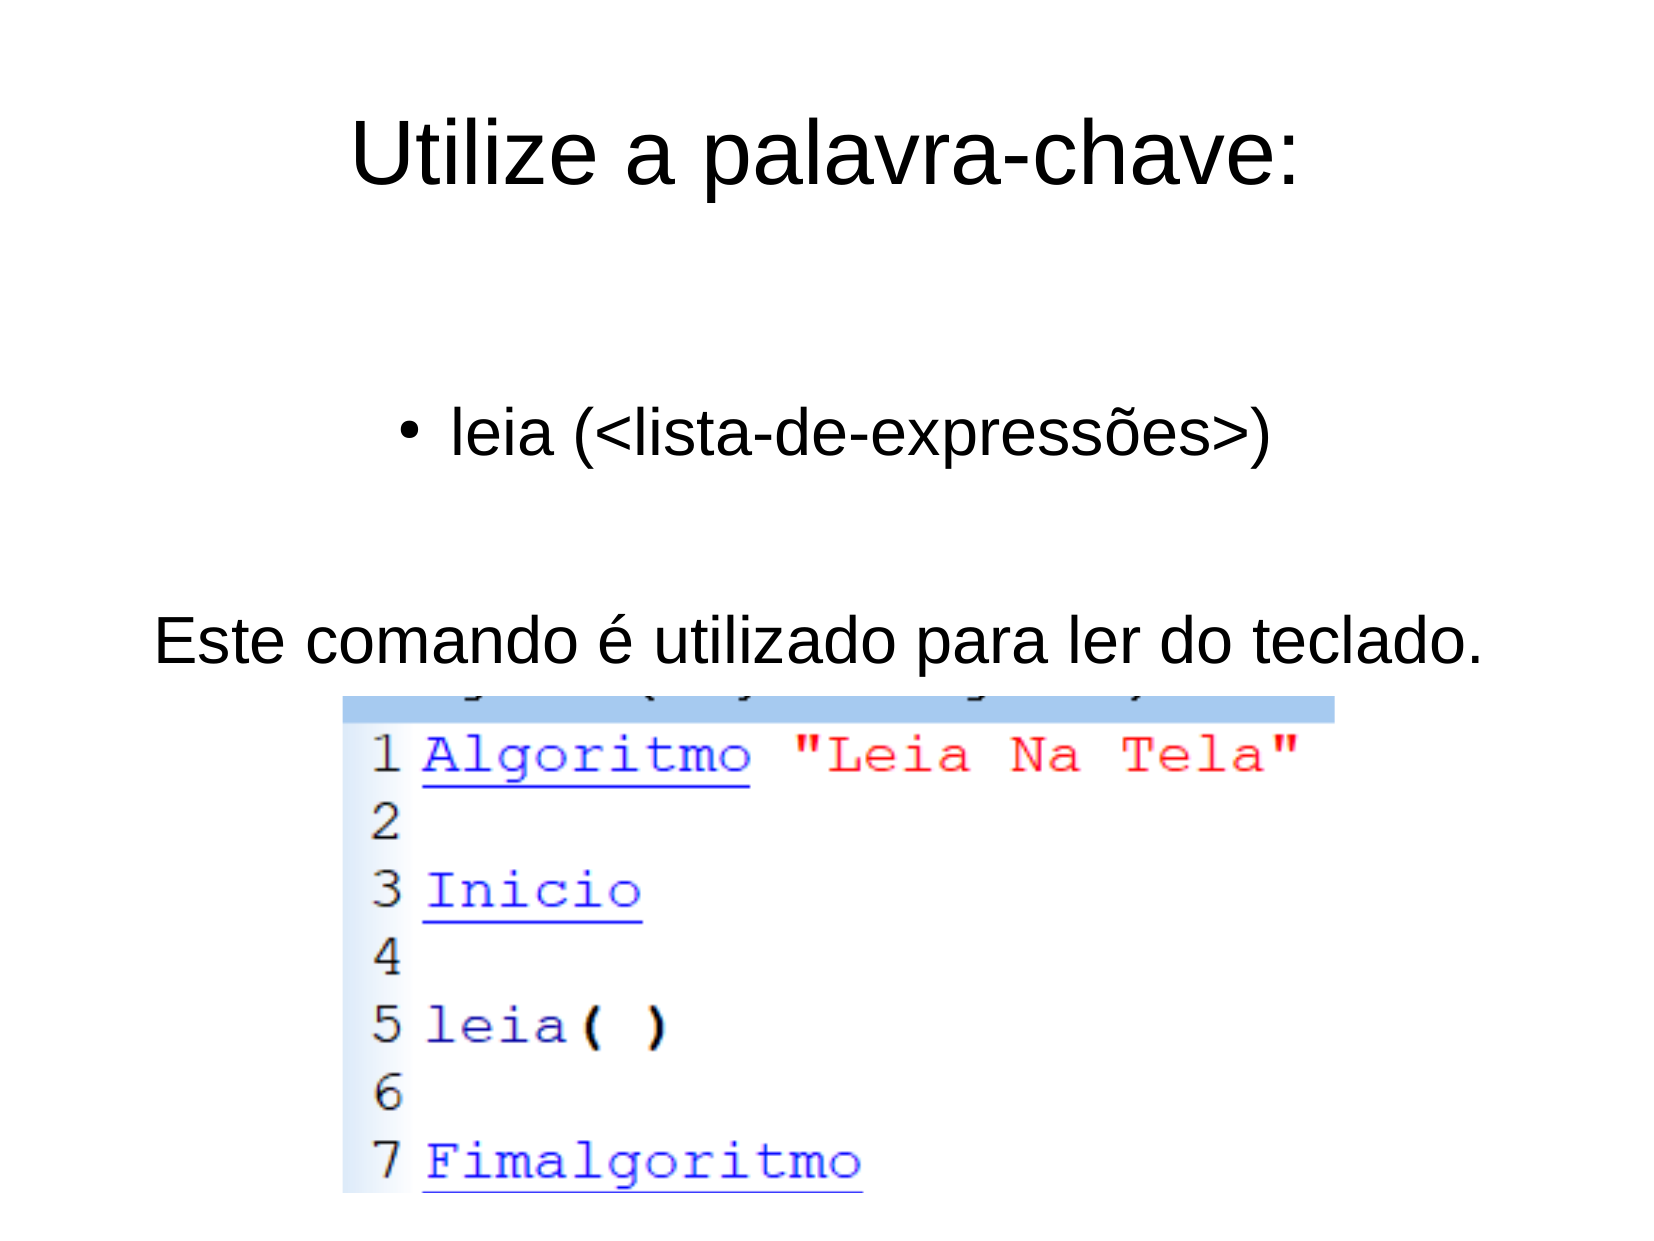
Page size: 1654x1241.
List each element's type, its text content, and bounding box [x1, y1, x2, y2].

list leia (<lista-de-expressões>) Este comando é utilizado para ler do teclado. [82, 290, 1571, 1109]
title Utilize a palavra-chave: [82, 49, 1571, 257]
picture [342, 696, 1335, 1193]
